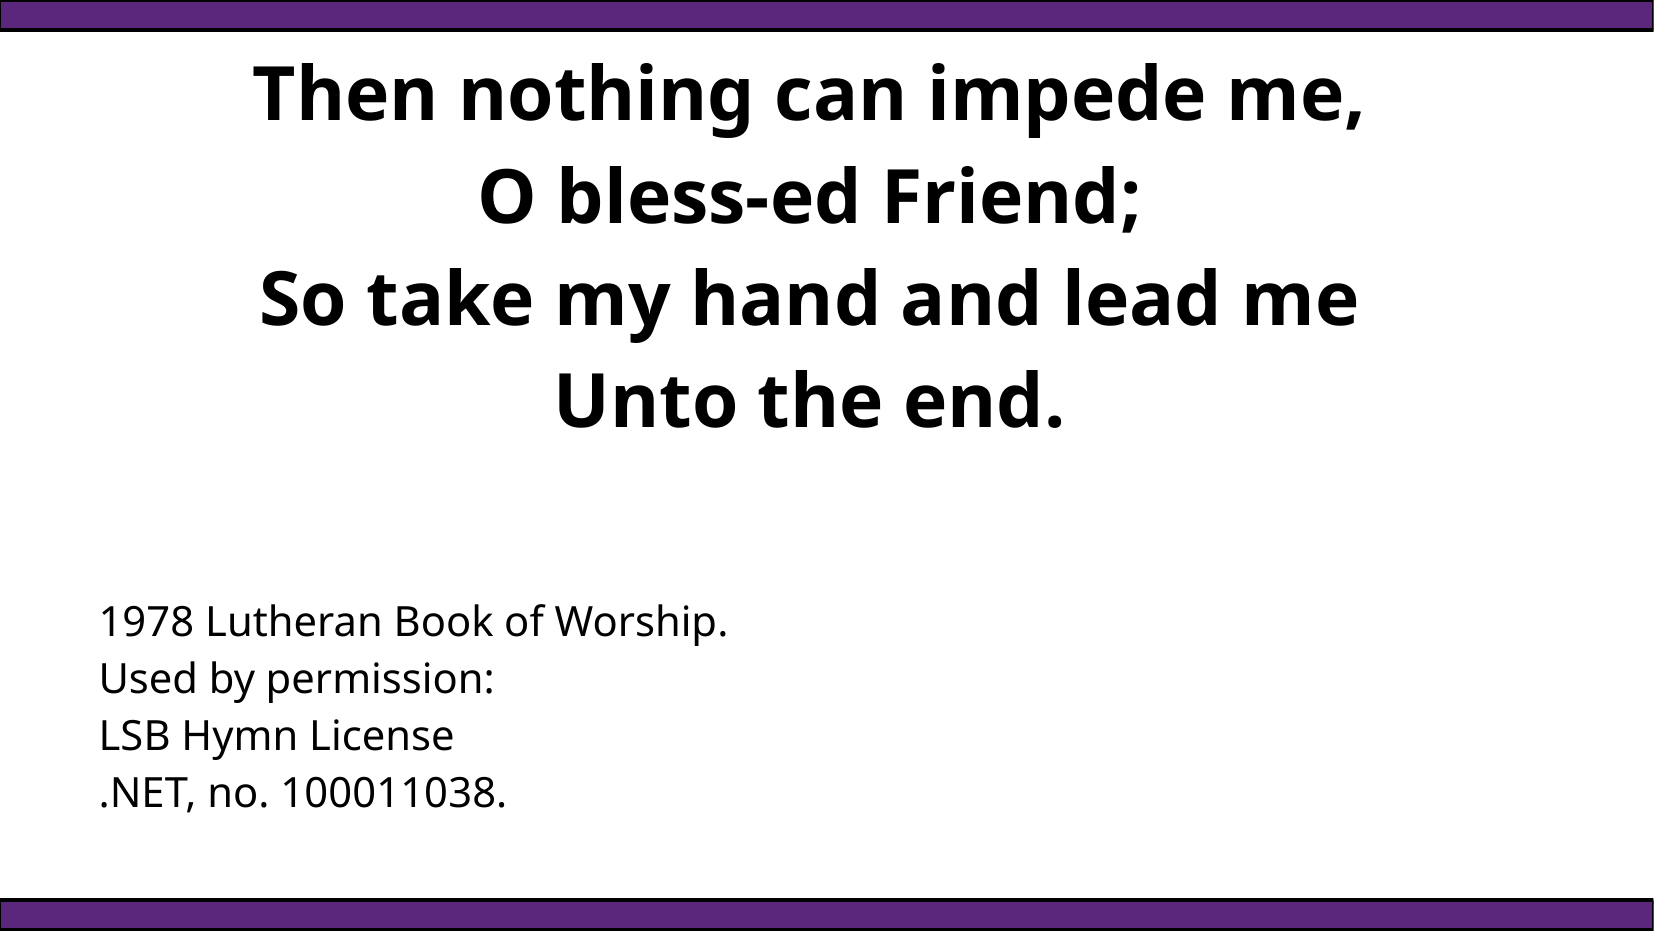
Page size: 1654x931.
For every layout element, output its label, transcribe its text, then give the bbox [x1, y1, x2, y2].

text_box [0, 900, 1654, 931]
picture [0, 31, 1654, 900]
text_box [0, 0, 1654, 31]
text_box Then nothing can impede me, O bless-ed Friend; So take my hand and lead me Unto the end. 1978 Lutheran Book of Worship. Used by permission: LSB Hymn License .NET, no. 100011038. [30, 33, 1591, 808]
